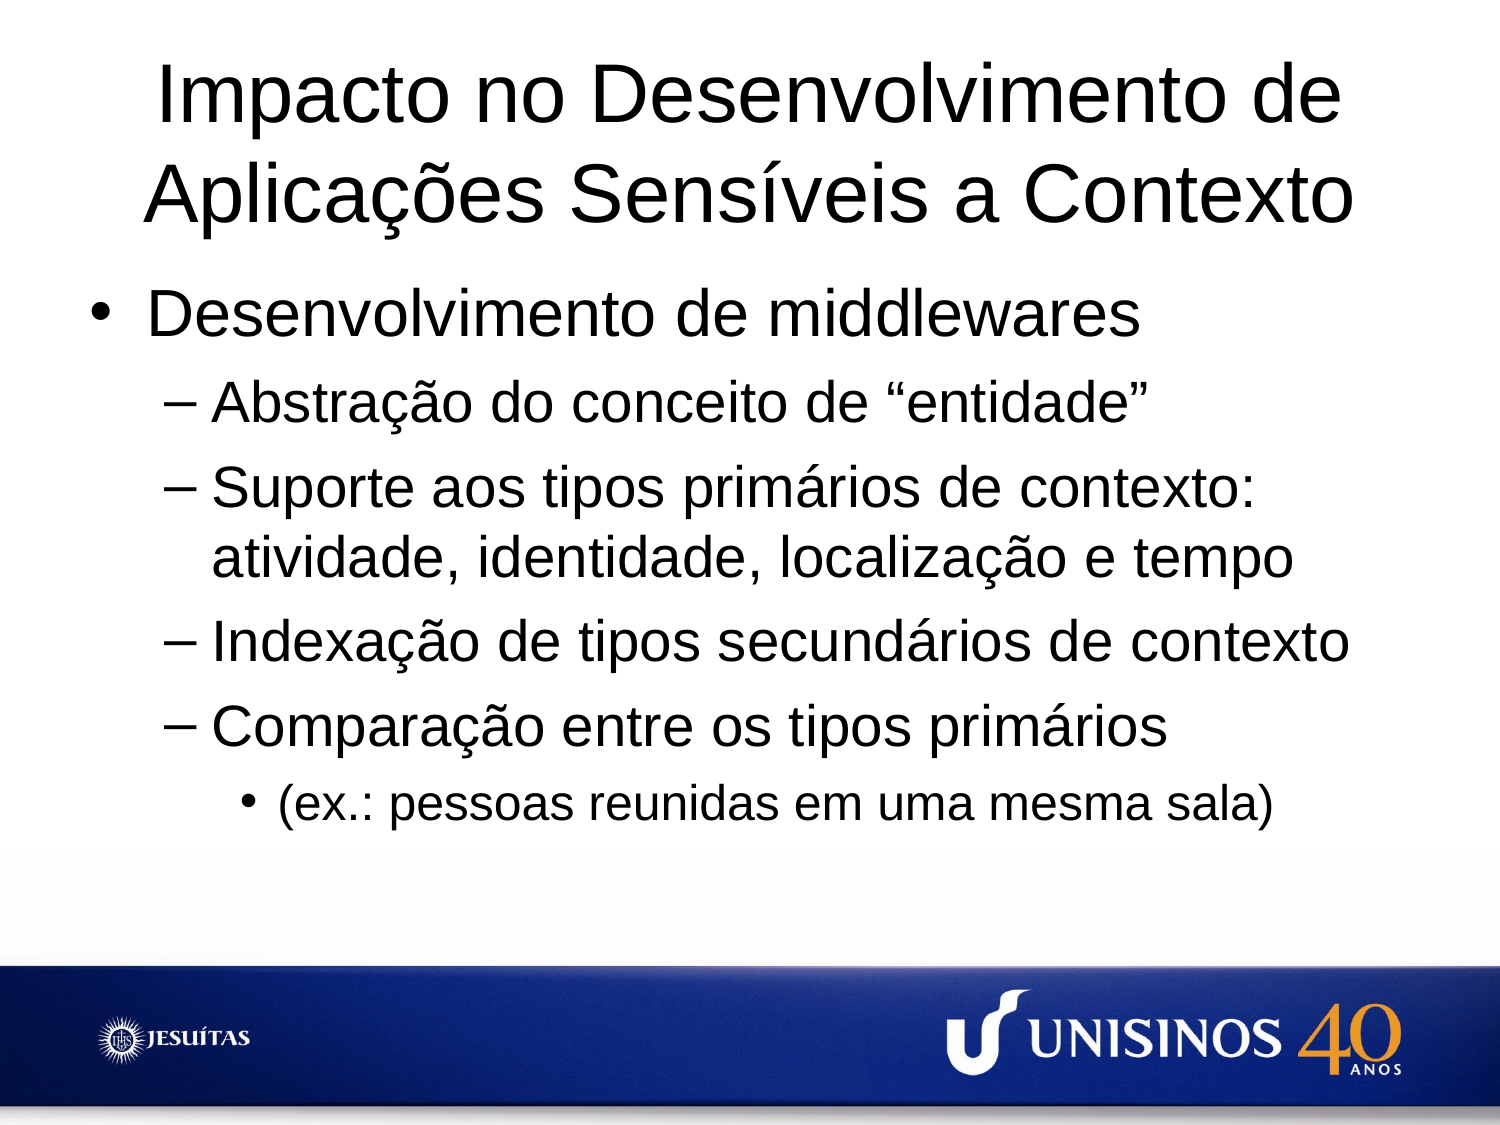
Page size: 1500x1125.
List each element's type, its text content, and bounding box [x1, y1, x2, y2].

picture [0, 848, 1500, 1125]
list Desenvolvimento de middlewares Abstração do conceito de “entidade” Suporte aos tipos primários de contexto: atividade, identidade, localização e tempo Indexação de tipos secundários de contexto Comparação entre os tipos primários (ex.: pessoas reunidas em uma mesma sala) [75, 262, 1426, 1006]
title Impacto no Desenvolvimento de Aplicações Sensíveis a Contexto [75, 31, 1426, 247]
